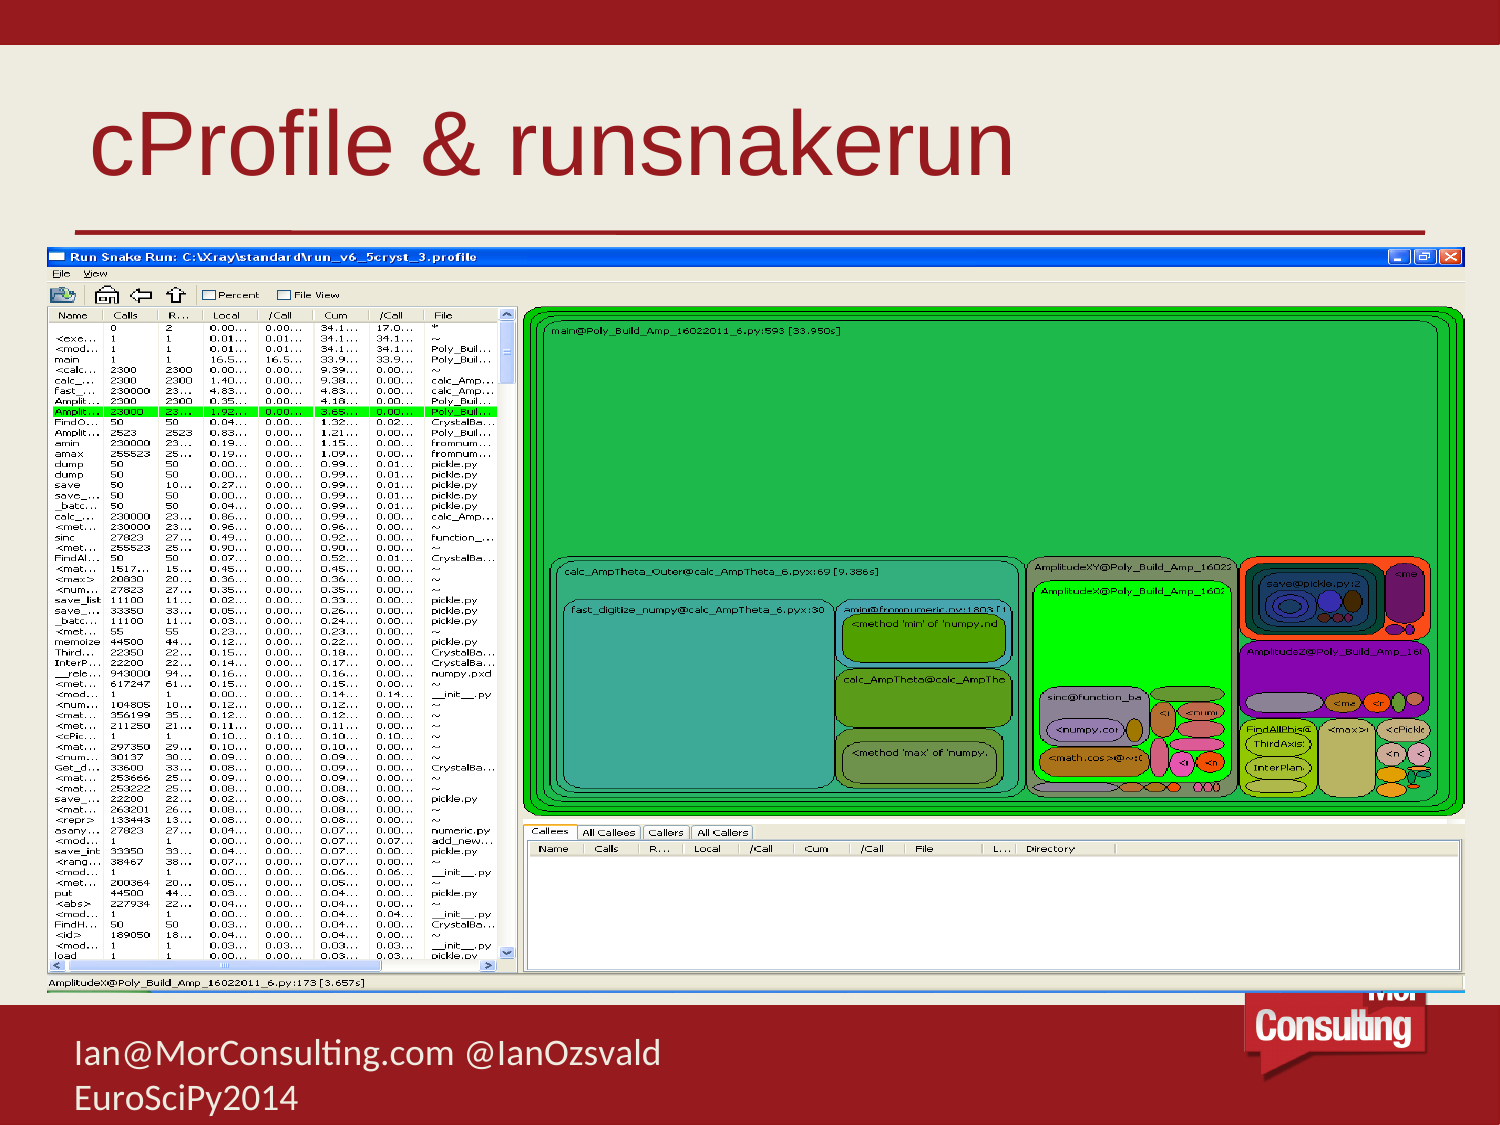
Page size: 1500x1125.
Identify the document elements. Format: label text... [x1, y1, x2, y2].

text_box cProfile & runsnakerun [75, 45, 1426, 233]
picture [47, 247, 1465, 1089]
